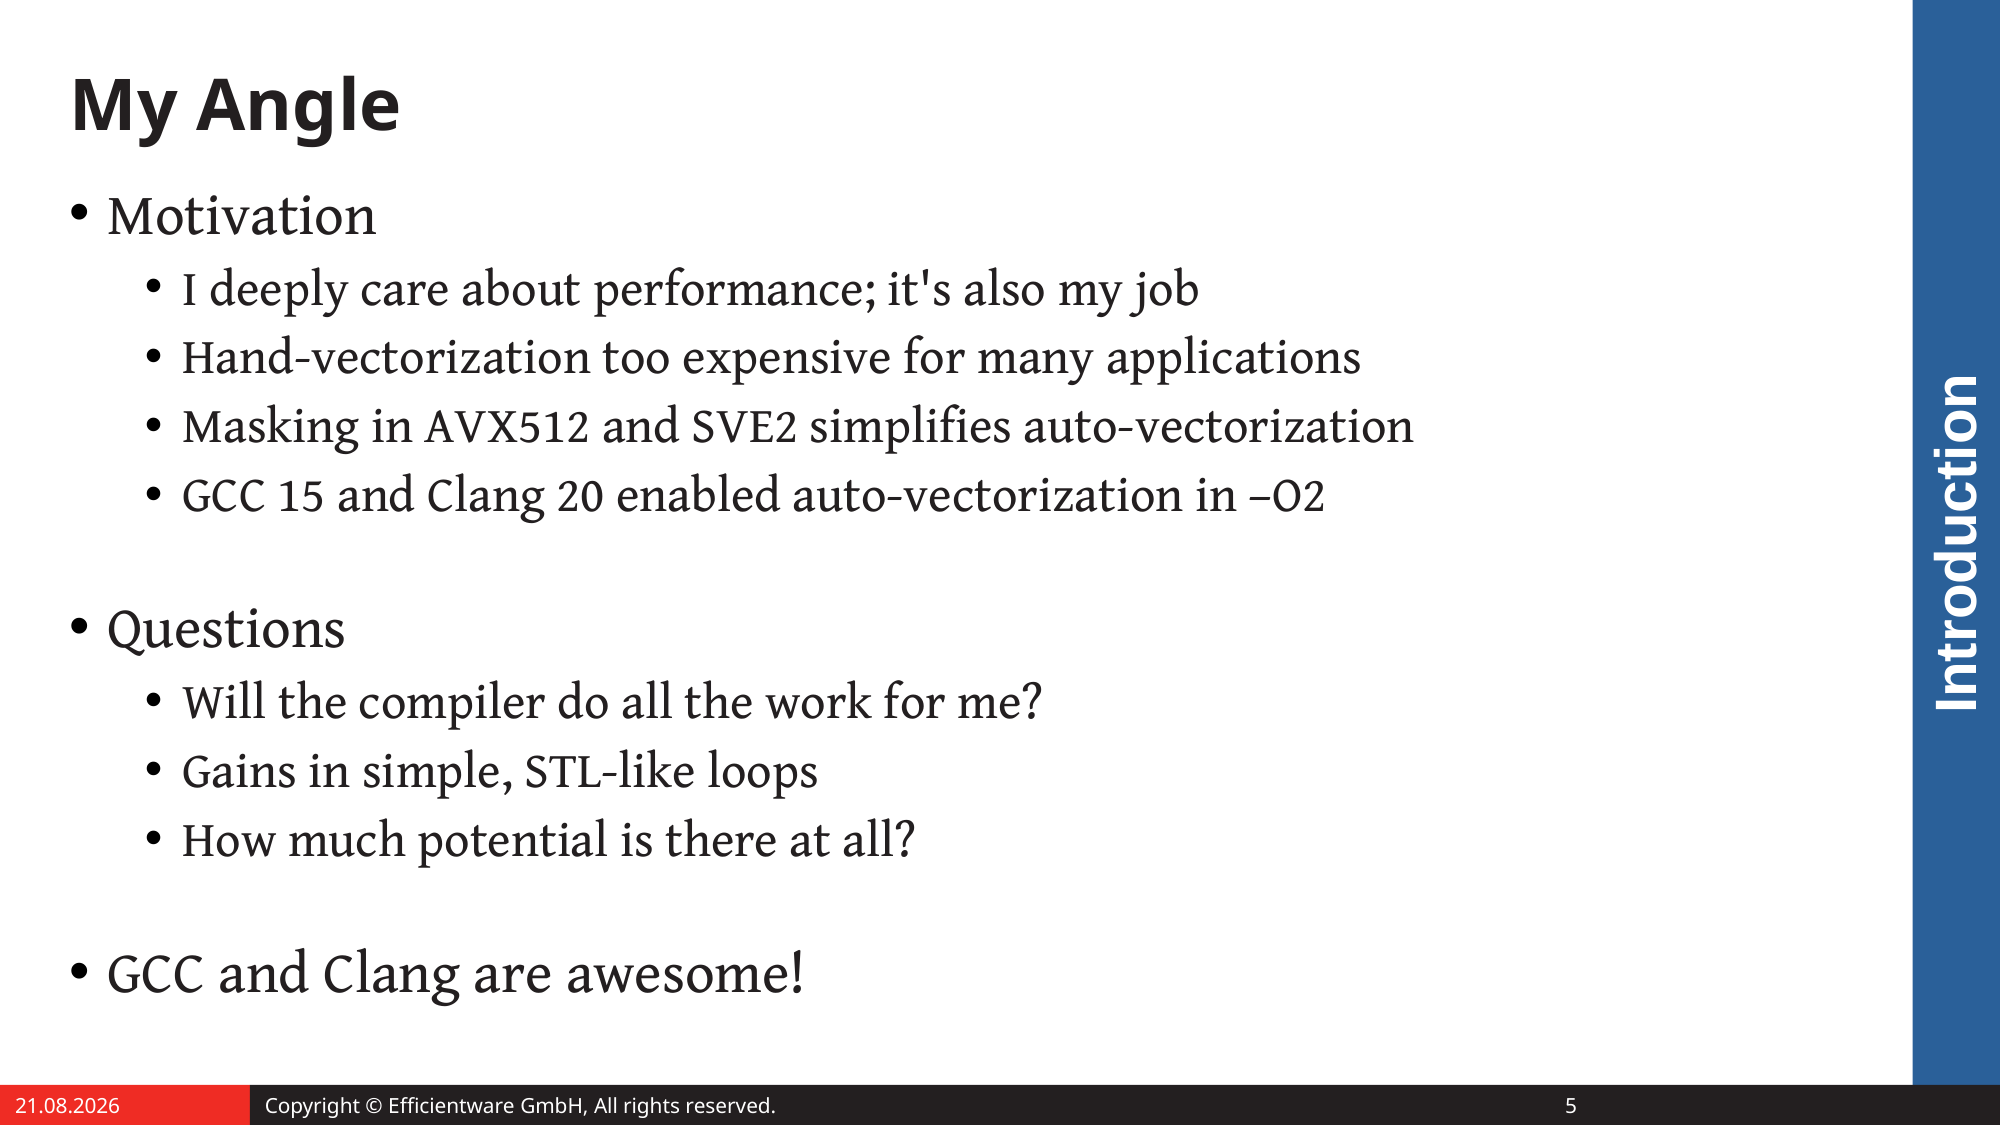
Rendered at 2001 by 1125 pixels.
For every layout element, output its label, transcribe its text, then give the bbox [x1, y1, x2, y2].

title My Angle [55, 52, 1945, 156]
list Motivation I deeply care about performance; it's also my job Hand-vectorization too expensive for many applications Masking in AVX512 and SVE2 simplifies auto-vectorization GCC 15 and Clang 20 enabled auto-vectorization in –O2 Questions Will the compiler do all the work for me? Gains in simple, STL-like loops How much potential is there at all? GCC and Clang are awesome! [55, 176, 1945, 1063]
slide_number 02.11.2025 [0, 1084, 249, 1125]
slide_number <number> [1550, 1084, 2000, 1125]
footer Copyright © Efficientware GmbH, All rights reserved. [249, 1084, 1550, 1125]
text_box Introduction [1912, 0, 2000, 1084]
